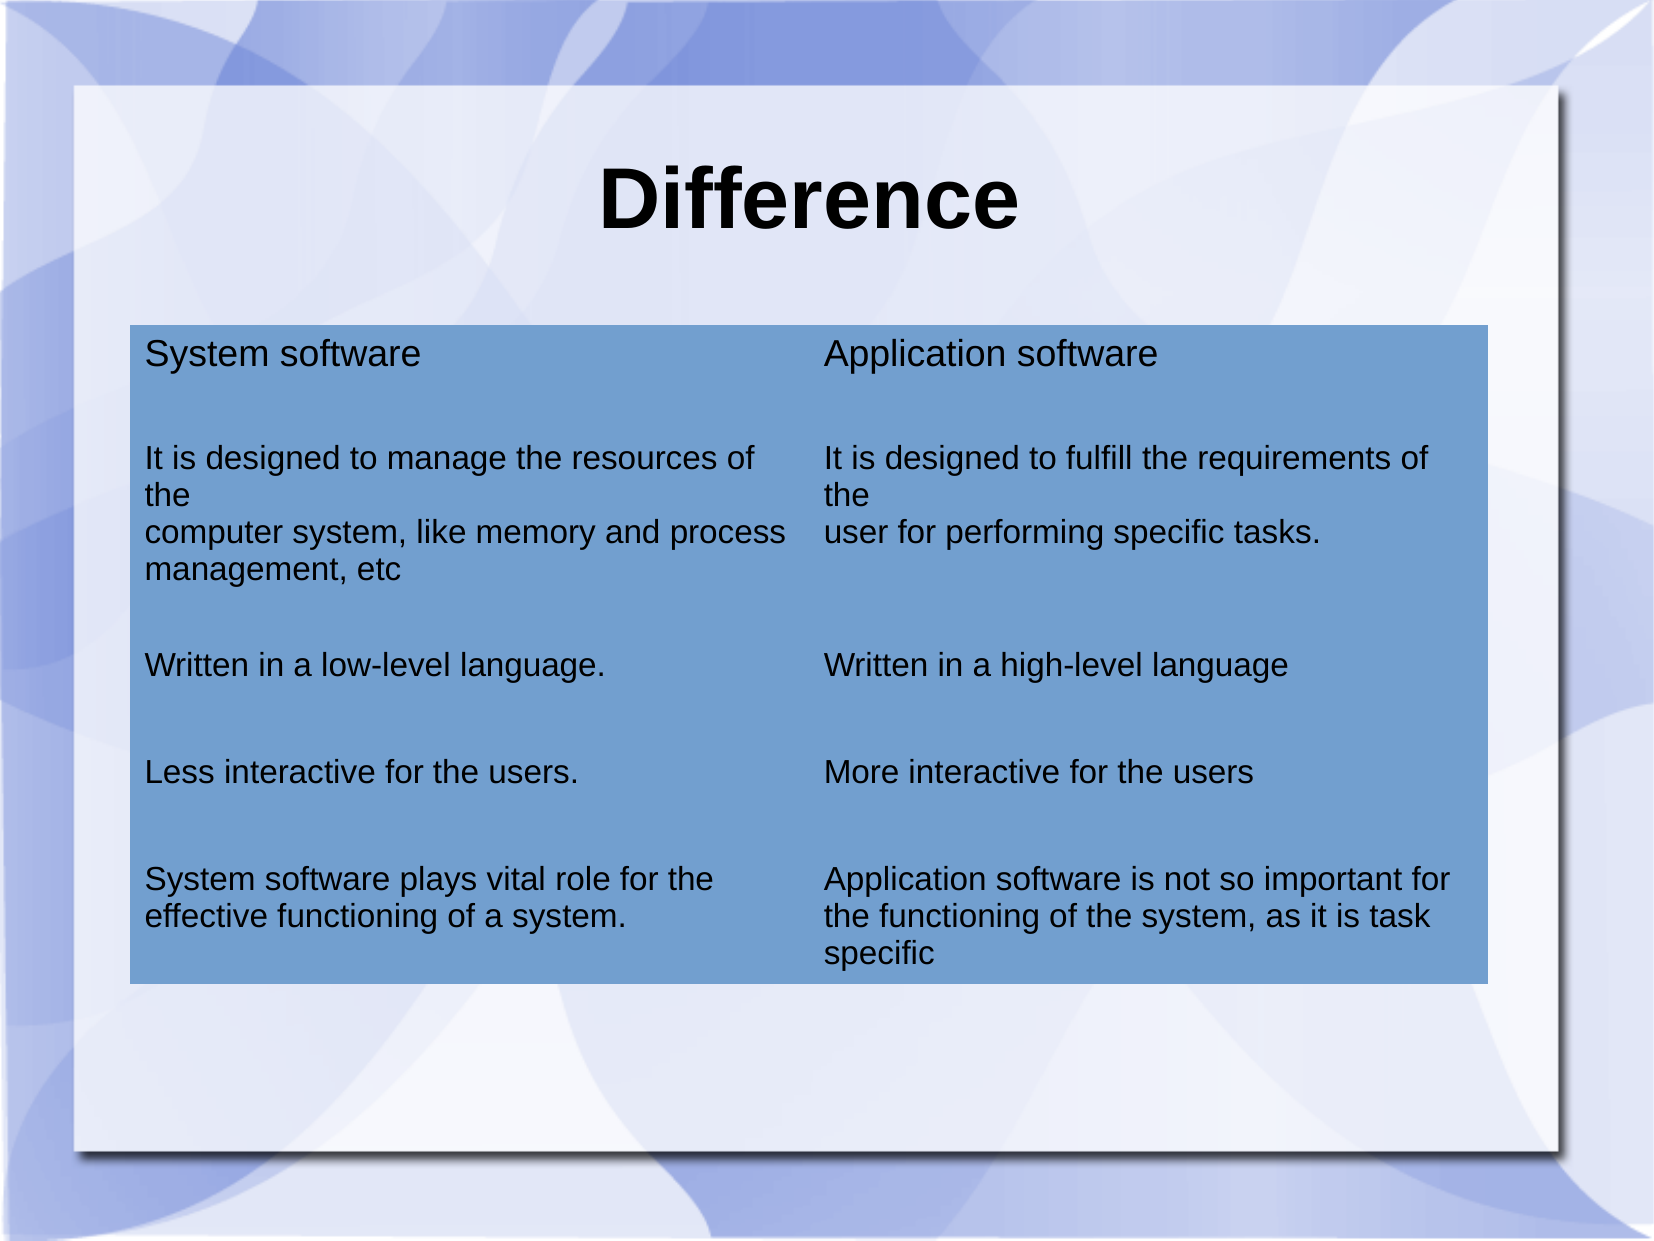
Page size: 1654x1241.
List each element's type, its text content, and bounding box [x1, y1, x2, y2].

table_cell Written in a high-level language [809, 639, 1488, 746]
table_cell More interactive for the users [809, 746, 1488, 853]
table_cell It is designed to manage the resources of the computer system, like memory and process management, etc [130, 432, 809, 639]
title Difference [82, 90, 1536, 298]
table_cell It is designed to fulfill the requirements of the user for performing specific tasks. [809, 432, 1488, 639]
table_cell Application software is not so important for the functioning of the system, as it is task specific [809, 853, 1488, 984]
table_cell Written in a low-level language. [130, 639, 809, 746]
table_header System software [130, 325, 809, 432]
table_header Application software [809, 325, 1488, 432]
table_cell Less interactive for the users. [130, 746, 809, 853]
table_cell System software plays vital role for the effective functioning of a system. [130, 853, 809, 984]
